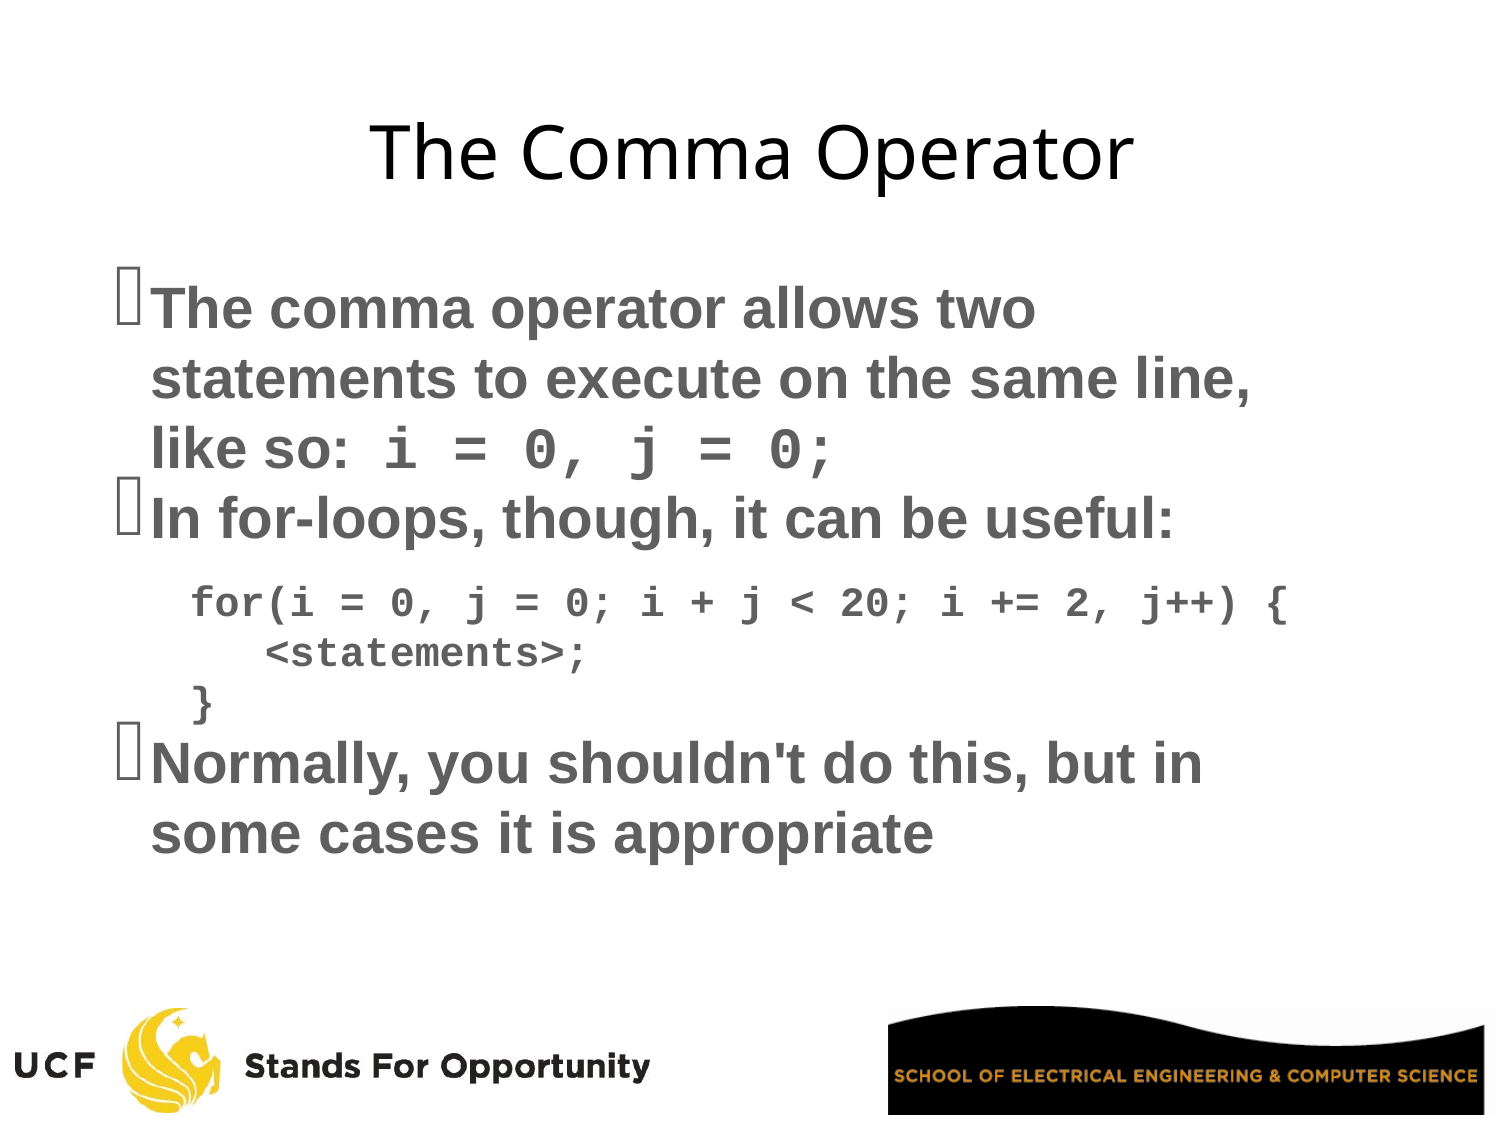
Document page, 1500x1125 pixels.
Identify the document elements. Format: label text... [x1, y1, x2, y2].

text_box The Comma Operator [79, 52, 1427, 248]
picture [887, 1006, 1497, 1115]
text_box The comma operator allows two statements to execute on the same line, like so: i = 0, j = 0; In for-loops, though, it can be useful: for(i = 0, j = 0; i + j < 20; i += 2, j++) { <statements>; } Normally, you shouldn't do this, but in some cases it is appropriate [99, 262, 1375, 938]
picture [15, 1008, 650, 1113]
